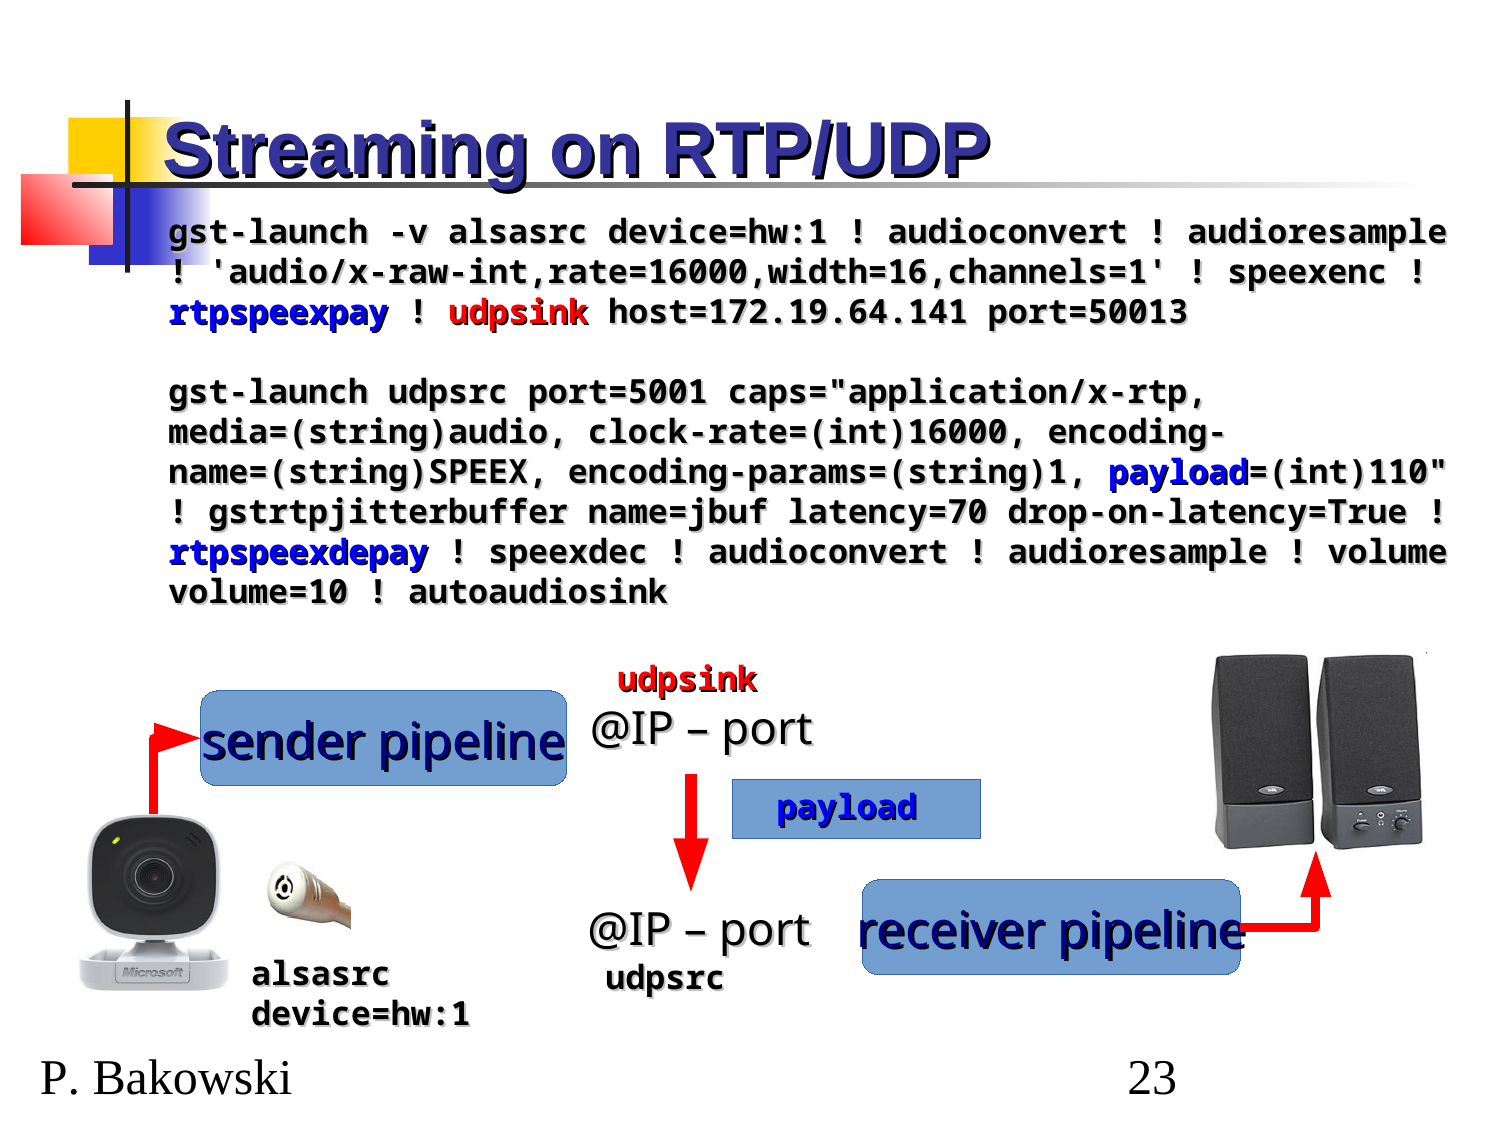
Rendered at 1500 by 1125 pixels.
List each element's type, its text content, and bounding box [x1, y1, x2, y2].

picture [70, 814, 236, 994]
text_box @IP – port [572, 891, 892, 962]
picture [259, 850, 351, 945]
title Streaming on RTP/UDP [147, 92, 1394, 213]
text_box gst-launch -v alsasrc device=hw:1 ! audioconvert ! audioresample ! 'audio/x-raw-int,rate=16000,width=16,channels=1' ! speexenc ! rtpspeexpay ! udpsink host=172.19.64.141 port=50013 gst-launch udpsrc port=5001 caps="application/x-rtp, media=(string)audio, clock-rate=(int)16000, encoding-name=(string)SPEEX, encoding-params=(string)1, payload=(int)110" ! gstrtpjitterbuffer name=jbuf latency=70 drop-on-latency=True ! rtpspeexdepay ! speexdec ! audioconvert ! audioresample ! volume volume=10 ! autoaudiosink [153, 203, 1477, 618]
text_box udpsink [602, 649, 922, 705]
text_box sender pipeline [200, 690, 567, 786]
text_box alsasrc device=hw:1 [236, 944, 518, 1040]
text_box @IP – port [574, 690, 916, 761]
text_box receiver pipeline [862, 879, 1241, 975]
text_box [732, 779, 981, 839]
picture [1204, 651, 1427, 851]
text_box udpsrc [590, 949, 863, 1004]
text_box payload [761, 777, 932, 833]
